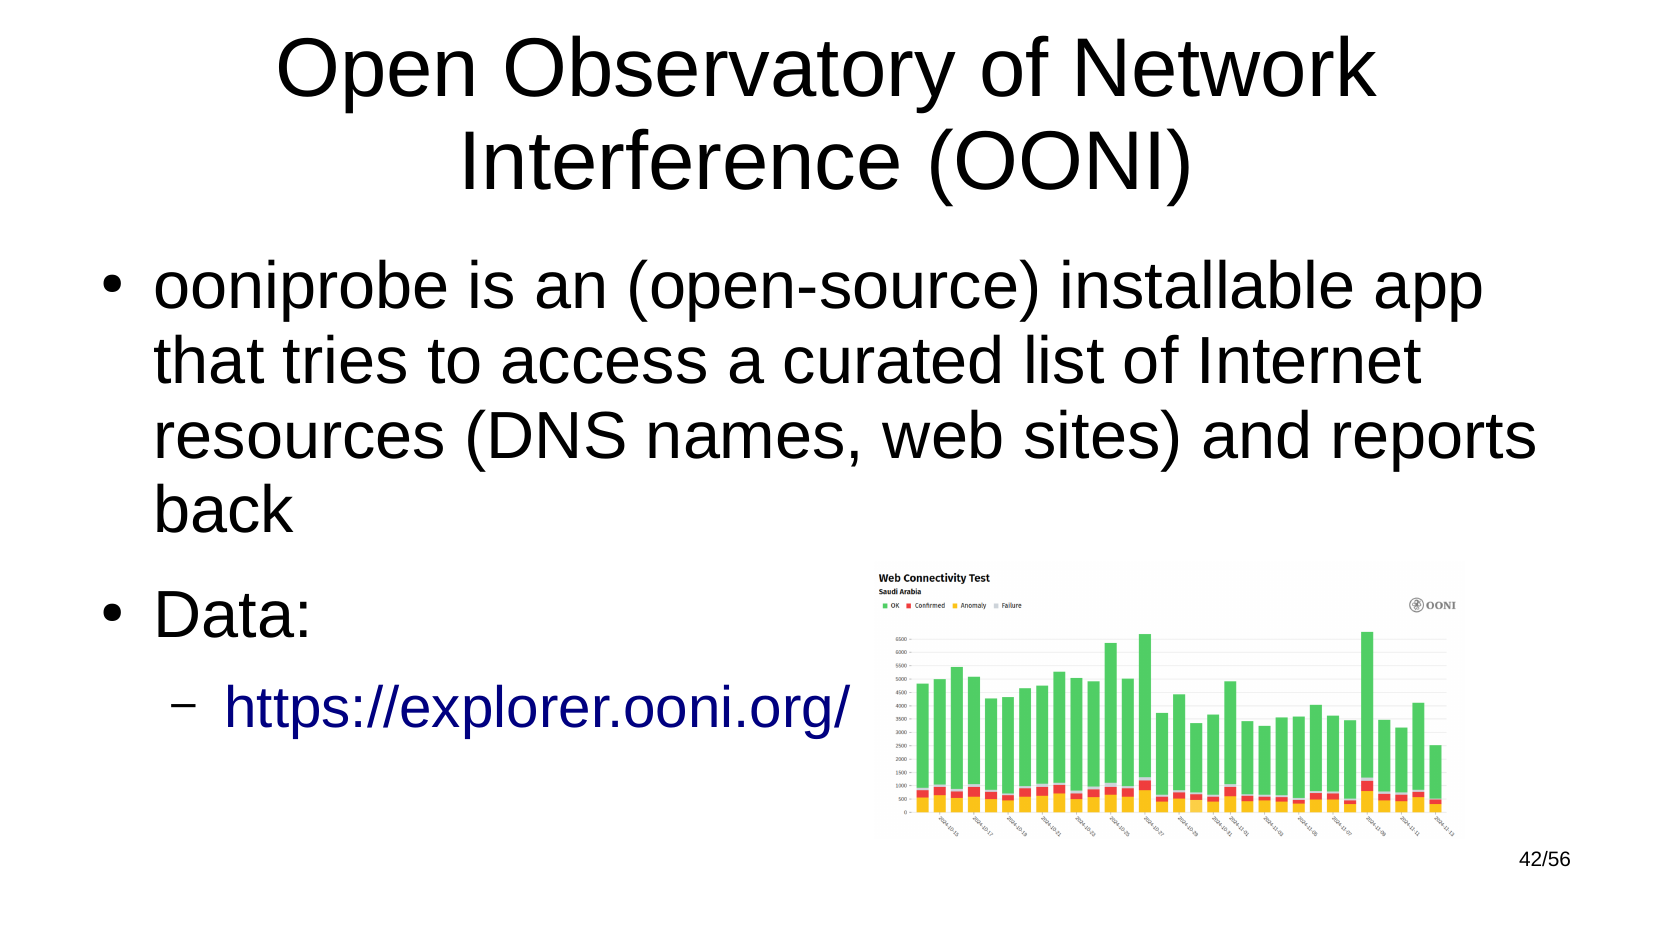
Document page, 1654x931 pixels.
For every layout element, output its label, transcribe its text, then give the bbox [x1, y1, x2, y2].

picture [874, 561, 1465, 839]
title Open Observatory of Network Interference (OONI) [82, 21, 1571, 208]
list ooniprobe is an (open-source) installable app that tries to access a curated list of Internet resources (DNS names, web sites) and reports back Data: https://explorer.ooni.org/ [82, 248, 1571, 788]
